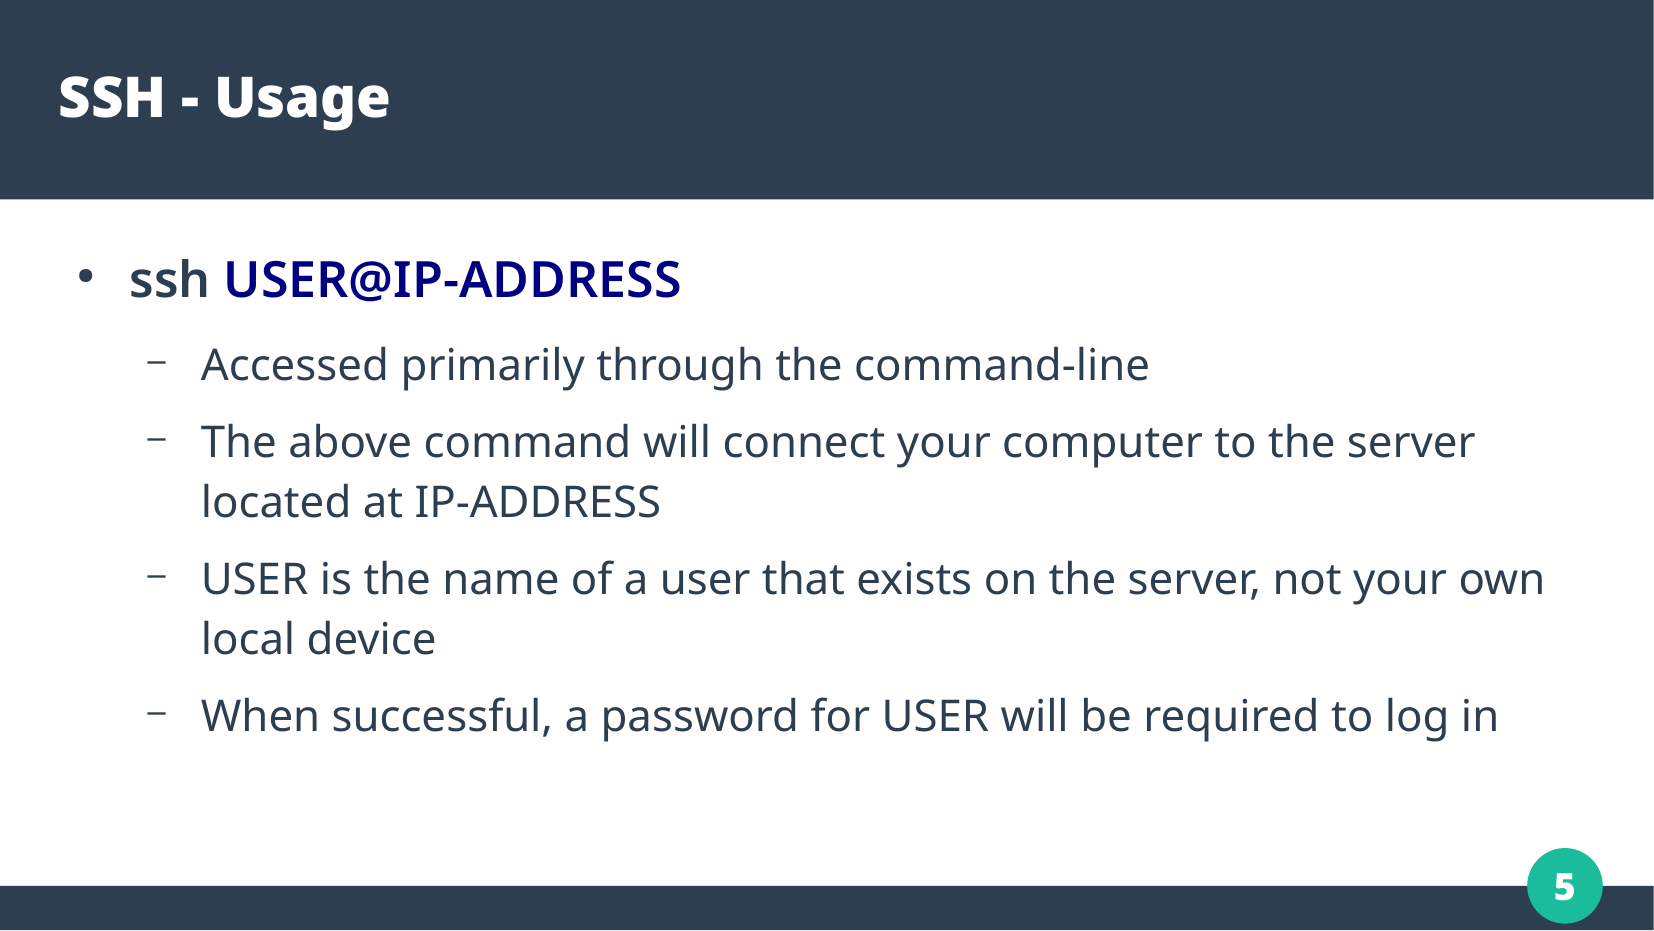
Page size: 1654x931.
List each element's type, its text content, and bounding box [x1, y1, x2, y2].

title SSH - Usage [59, 37, 1595, 155]
list ssh USER@IP-ADDRESS Accessed primarily through the command-line The above command will connect your computer to the server located at IP-ADDRESS USER is the name of a user that exists on the server, not your own local device When successful, a password for USER will be required to log in [59, 243, 1595, 864]
